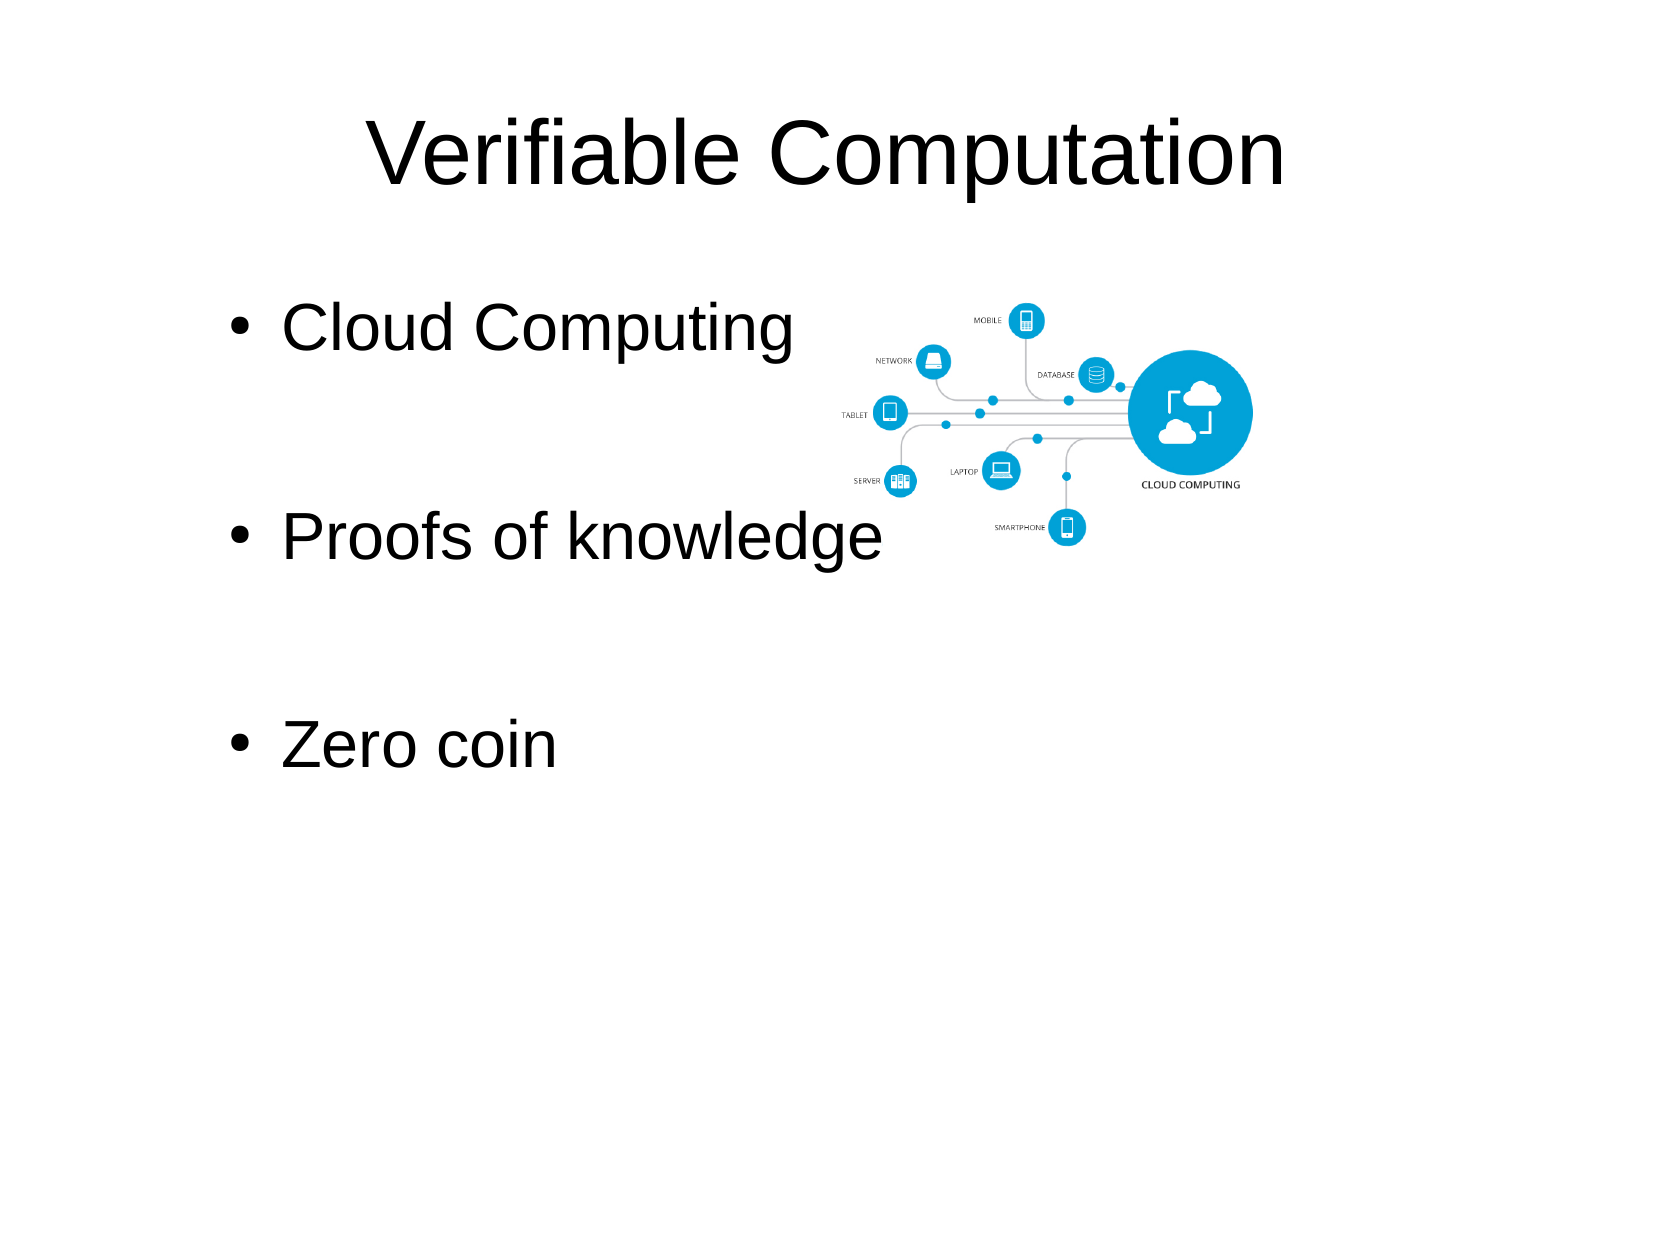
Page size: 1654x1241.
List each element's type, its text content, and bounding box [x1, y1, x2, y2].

list Cloud Computing Proofs of knowledge Zero coin [210, 290, 1444, 1010]
title Verifiable Computation [82, 49, 1571, 257]
